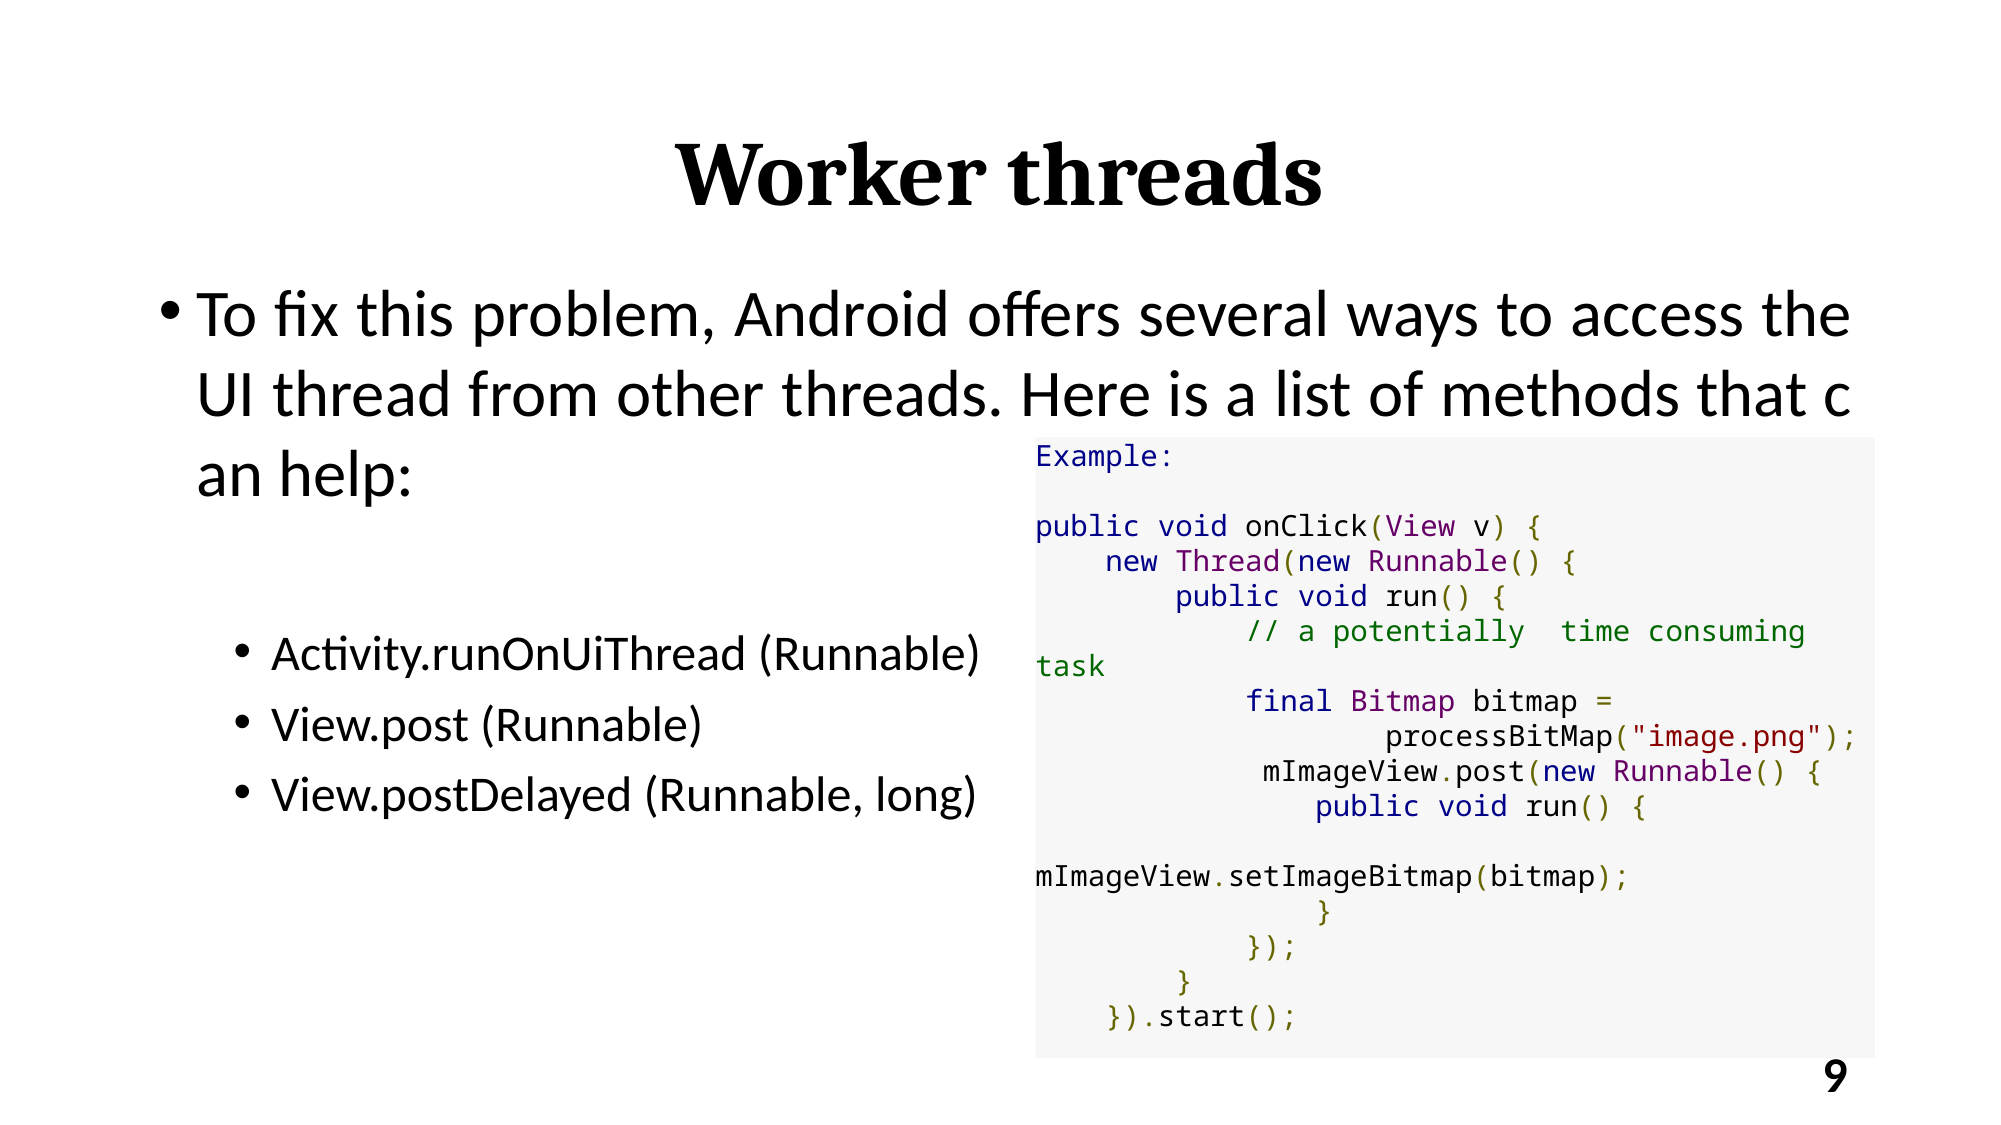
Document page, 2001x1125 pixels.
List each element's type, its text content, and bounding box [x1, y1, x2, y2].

title Worker threads [137, 59, 1863, 278]
text_box Example: public void onClick(View v) { new Thread(new Runnable() { public void run() { // a potentially time consuming task final Bitmap bitmap = processBitMap("image.png"); mImageView.post(new Runnable() { public void run() { mImageView.setImageBitmap(bitmap); } }); } }).start(); [1035, 437, 1875, 1058]
slide_number <number> [1412, 1058, 1863, 1103]
list To fix this problem, Android offers several ways to access the UI thread from other threads. Here is a list of methods that can help: Activity.runOnUiThread (Runnable) View.post (Runnable) View.postDelayed (Runnable, long) [143, 261, 1869, 991]
